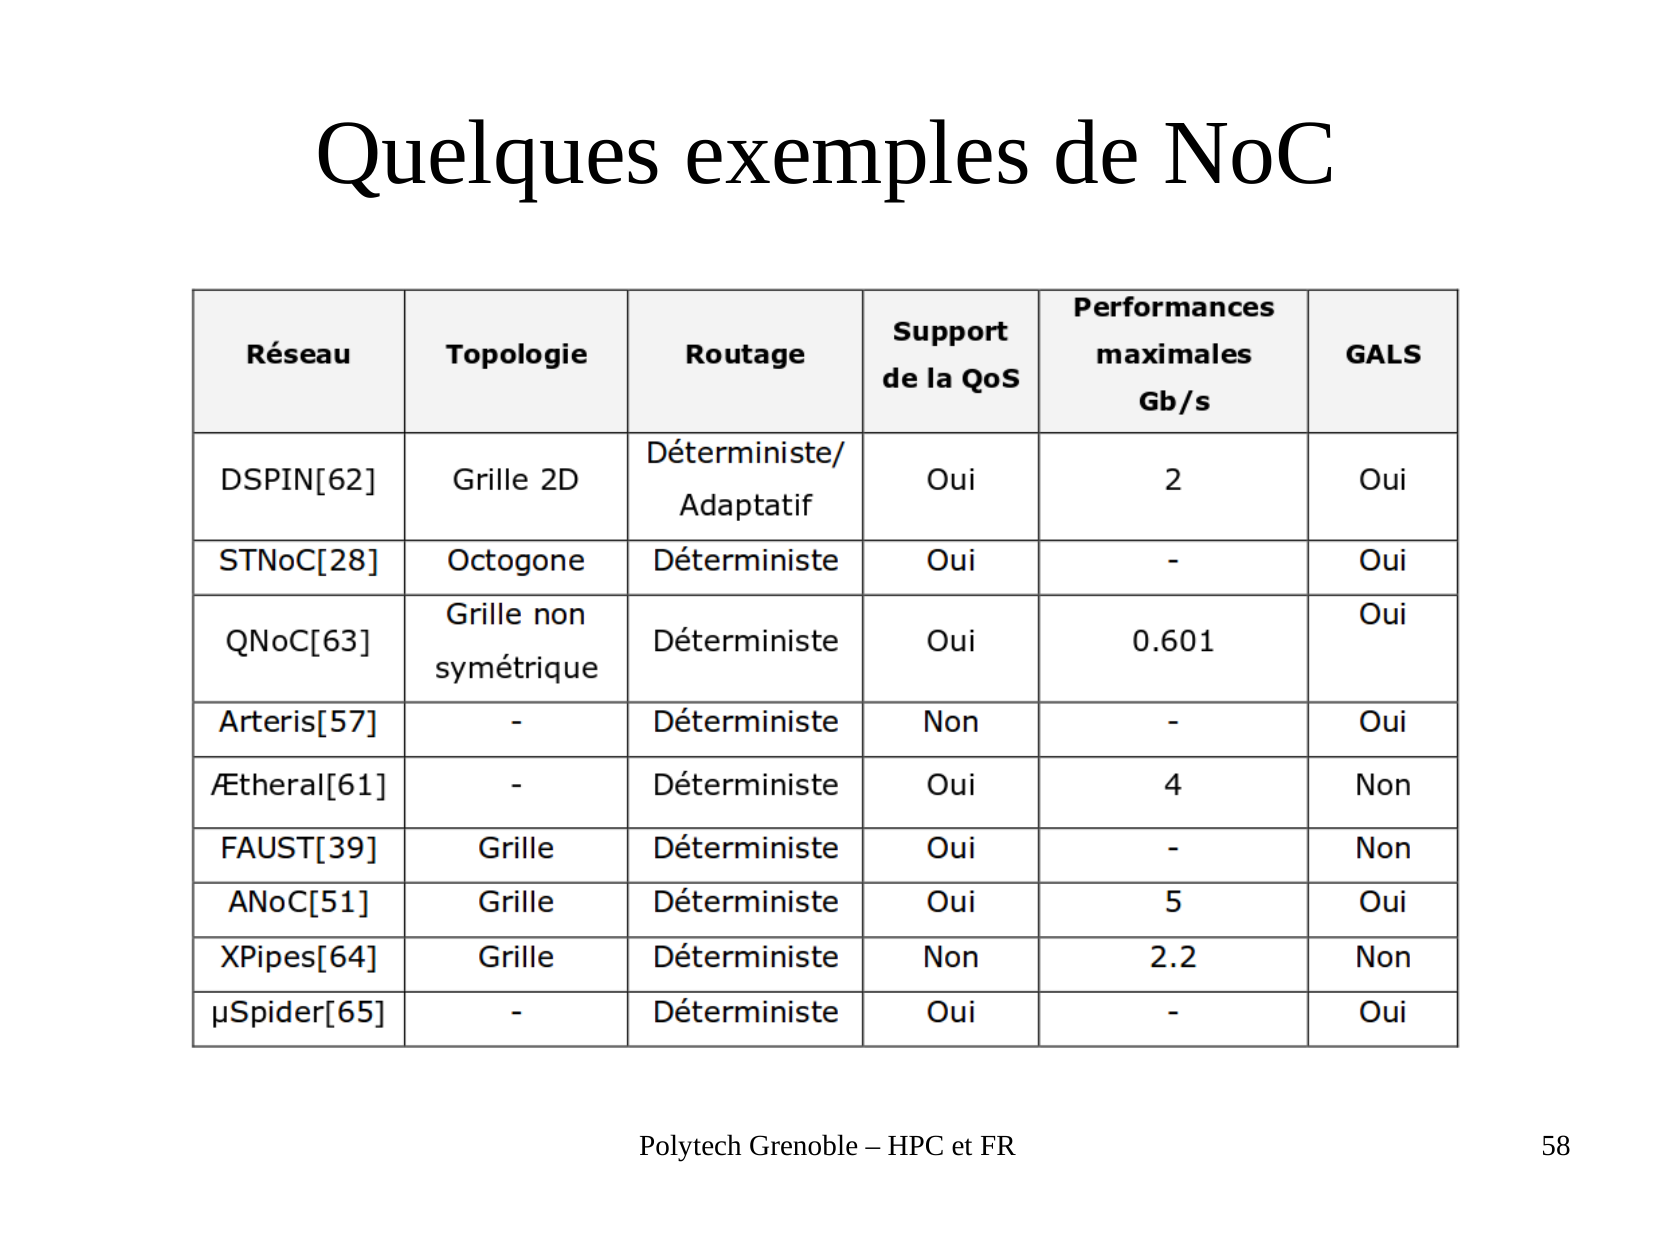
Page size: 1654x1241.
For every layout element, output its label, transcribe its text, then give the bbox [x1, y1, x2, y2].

picture [188, 283, 1465, 1052]
title Quelques exemples de NoC [82, 49, 1571, 257]
